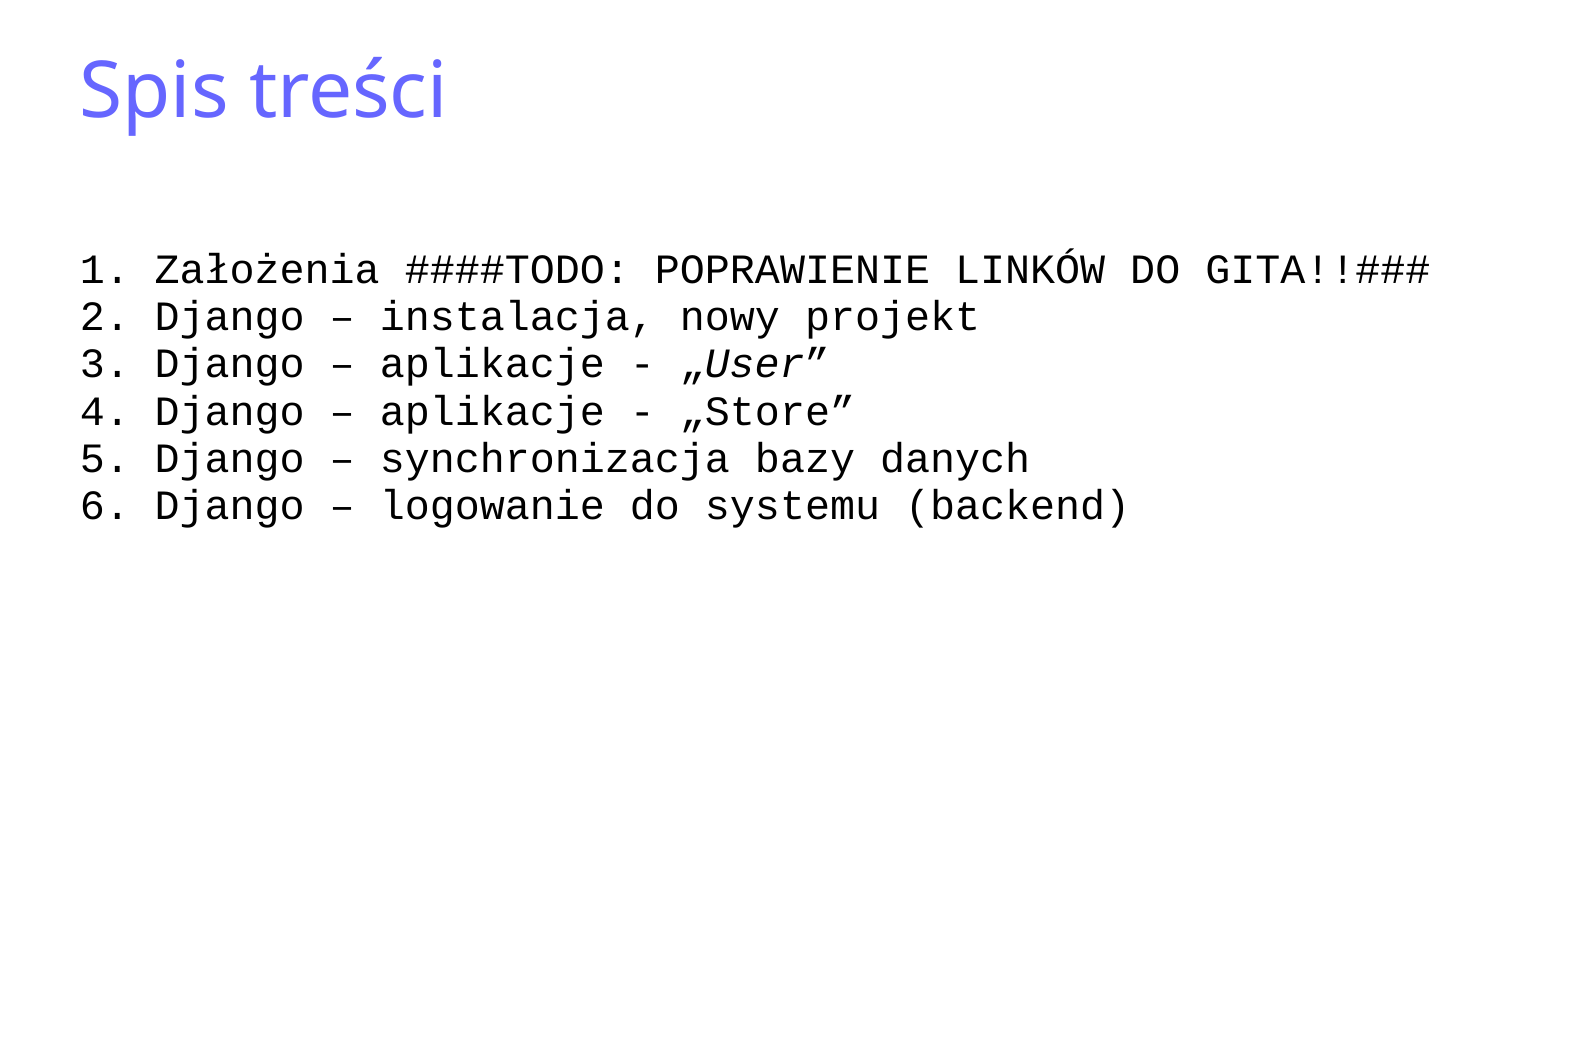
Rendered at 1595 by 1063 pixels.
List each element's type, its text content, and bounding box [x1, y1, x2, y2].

title Spis treści [79, 42, 1515, 220]
subtitle Założenia ####TODO: POPRAWIENIE LINKÓW DO GITA!!### Django – instalacja, nowy projekt Django – aplikacje - „User” Django – aplikacje - „Store” Django – synchronizacja bazy danych Django – logowanie do systemu (backend) [79, 248, 1515, 951]
